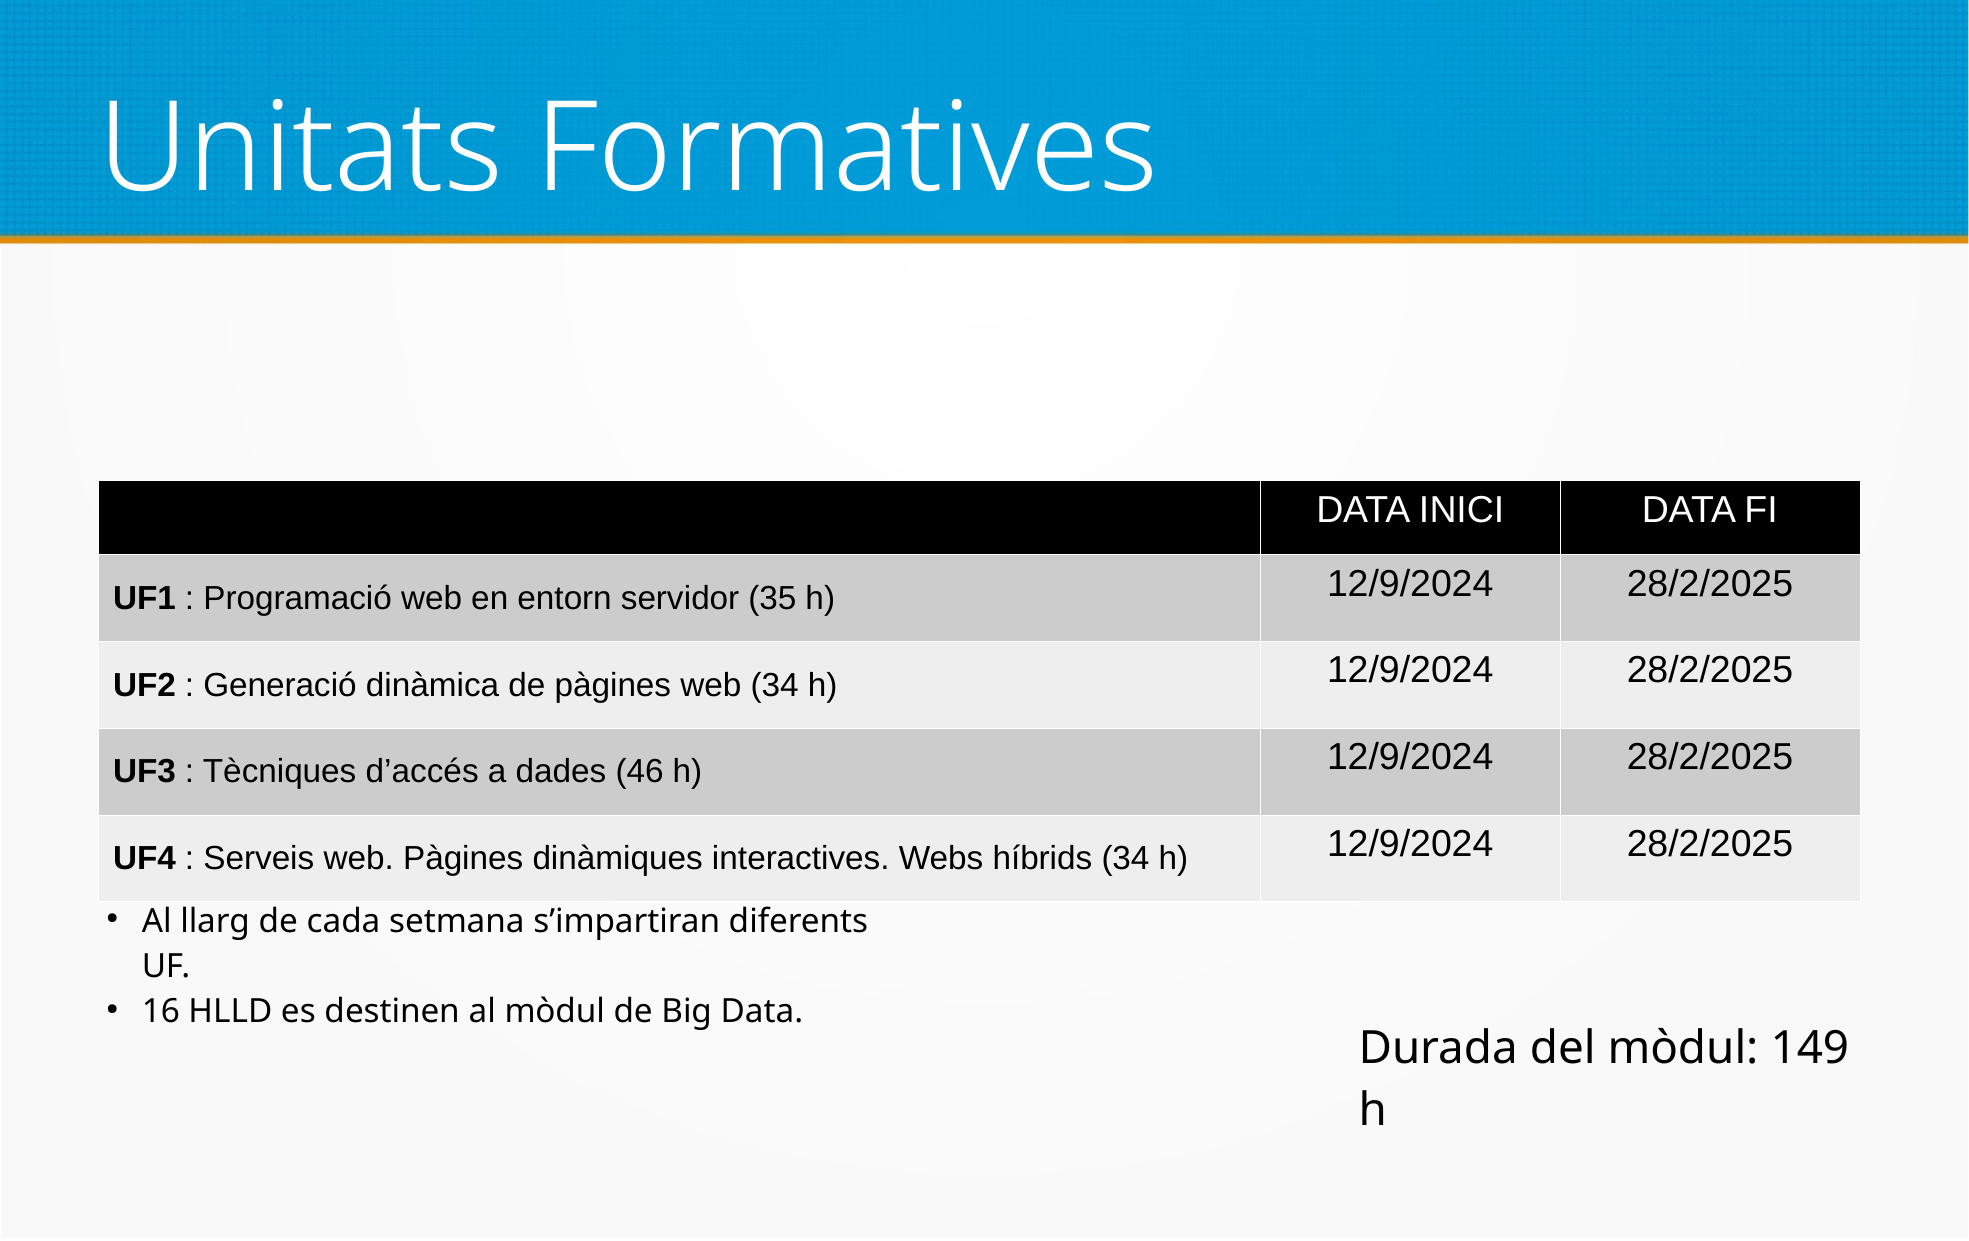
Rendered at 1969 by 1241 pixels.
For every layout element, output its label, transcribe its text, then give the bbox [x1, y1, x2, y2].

table_cell UF2 : Generació dinàmica de pàgines web (34 h) [99, 642, 1260, 728]
table_cell 12/9/2024 [1261, 555, 1560, 641]
table_cell 12/9/2024 [1261, 729, 1560, 815]
text_box Al llarg de cada setmana s’impartiran diferents UF. 16 HLLD es destinen al mòdul de Big Data. [100, 907, 898, 1022]
table_header [99, 481, 1260, 554]
table_cell 12/9/2024 [1261, 816, 1560, 901]
table_cell 28/2/2025 [1561, 642, 1860, 728]
table_cell 28/2/2025 [1561, 555, 1860, 641]
table_cell UF3 : Tècniques d’accés a dades (46 h) [99, 729, 1260, 815]
picture [0, 233, 1969, 1241]
table_cell UF1 : Programació web en entorn servidor (35 h) [99, 555, 1260, 641]
table_cell 12/9/2024 [1261, 642, 1560, 728]
table_header DATA INICI [1261, 481, 1560, 554]
table_cell 28/2/2025 [1561, 816, 1860, 901]
table_cell UF4 : Serveis web. Pàgines dinàmiques interactives. Webs híbrids (34 h) [99, 816, 1260, 901]
text_box Durada del mòdul: 149 h [1352, 1019, 1890, 1134]
title Unitats Formatives [98, 19, 1870, 227]
table_cell 28/2/2025 [1561, 729, 1860, 815]
table_header DATA FI [1561, 481, 1860, 554]
